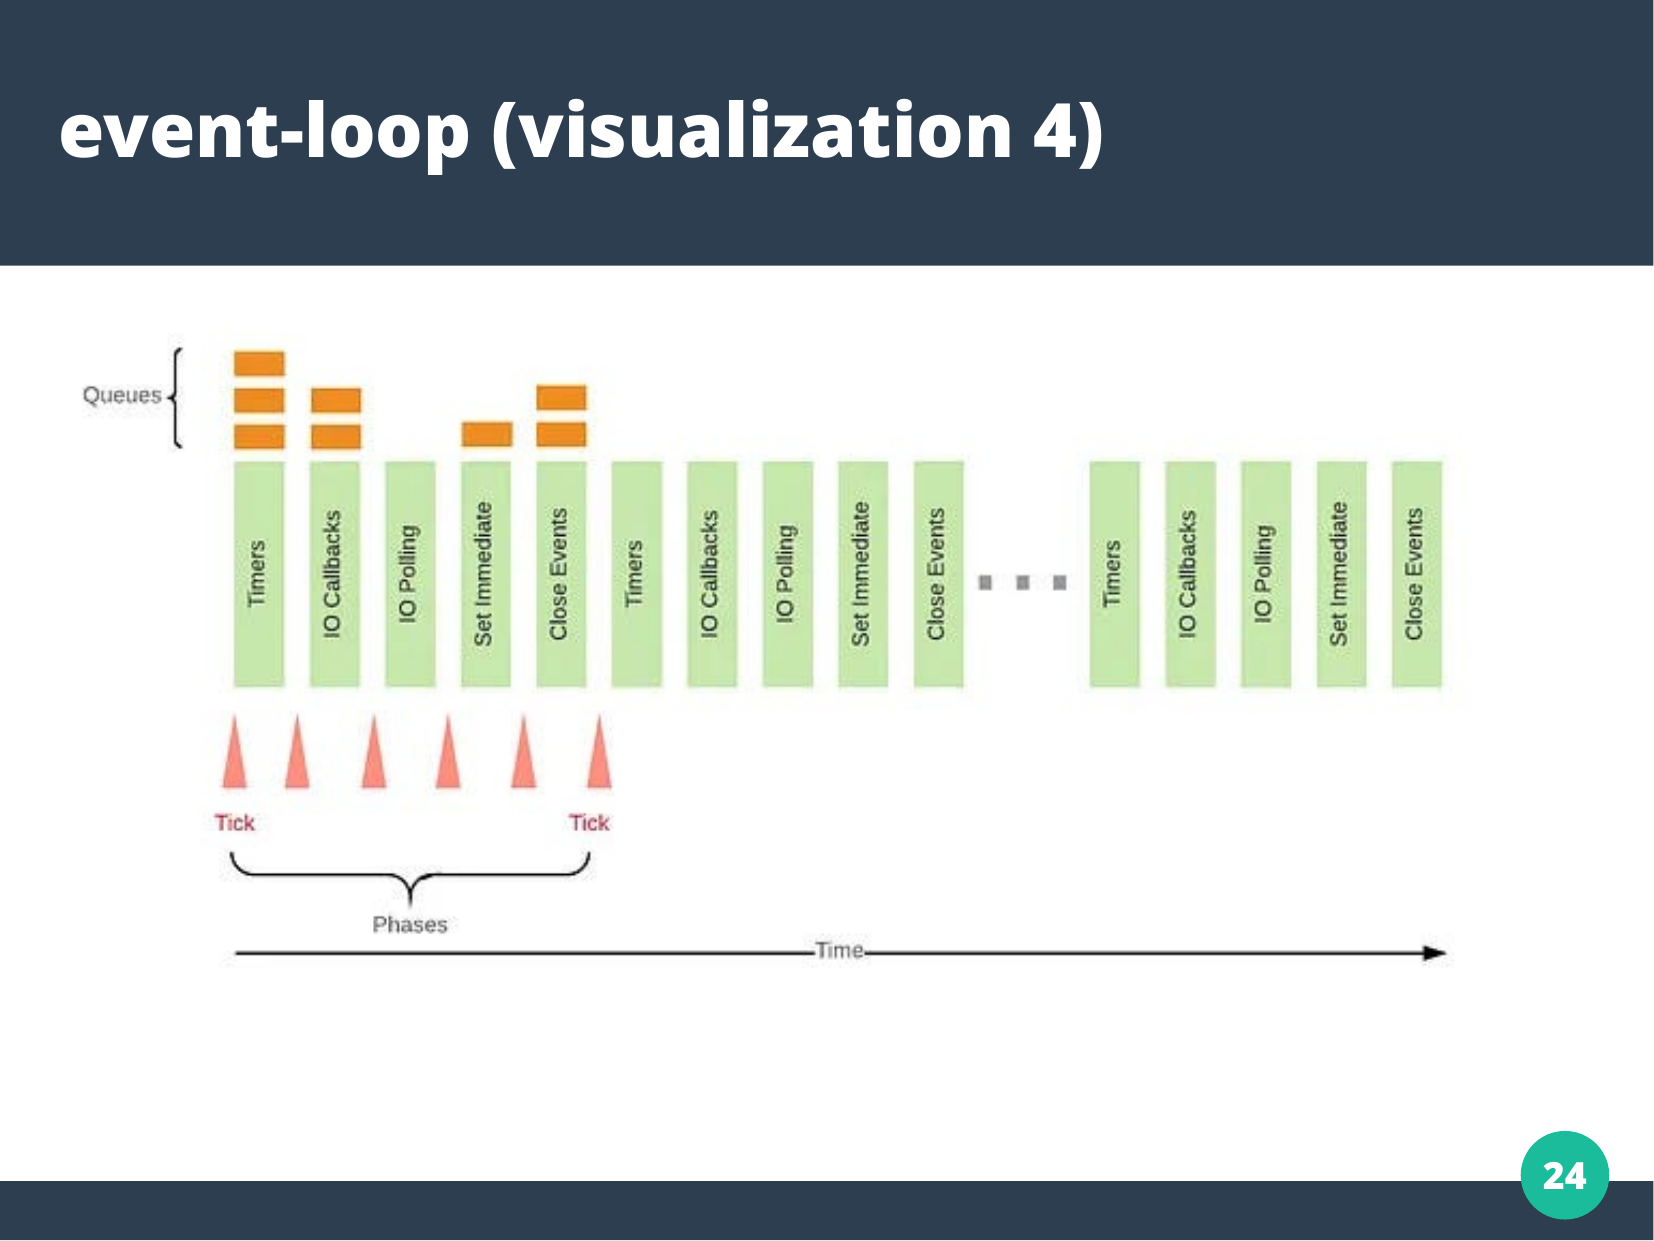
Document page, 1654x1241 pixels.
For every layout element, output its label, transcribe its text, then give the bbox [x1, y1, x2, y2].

title event-loop (visualization 4) [59, 49, 1595, 207]
picture [31, 299, 1575, 1111]
